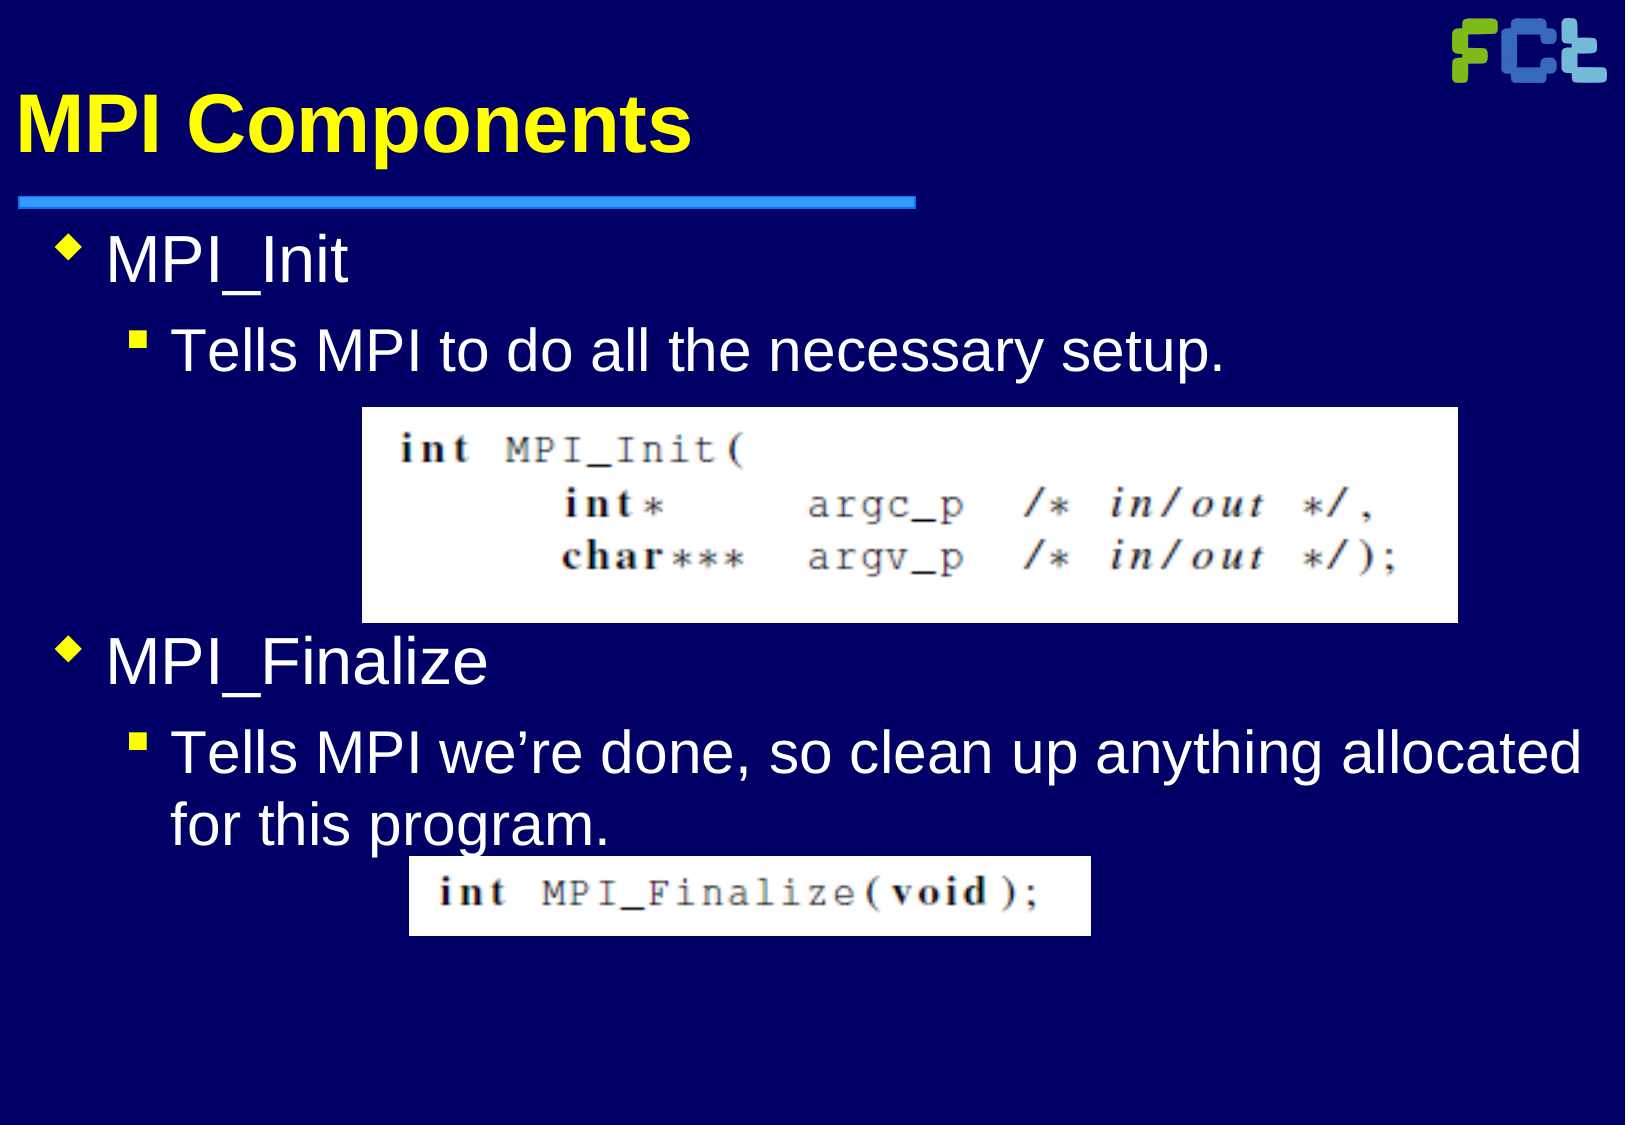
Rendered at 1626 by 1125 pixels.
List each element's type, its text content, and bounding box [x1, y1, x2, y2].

title MPI Components [0, 61, 1587, 178]
list MPI_Init Tells MPI to do all the necessary setup. MPI_Finalize Tells MPI we’re done, so clean up anything allocated for this program. [34, 208, 1625, 1083]
picture [1452, 18, 1607, 83]
picture [410, 857, 1090, 935]
picture [363, 408, 1457, 622]
